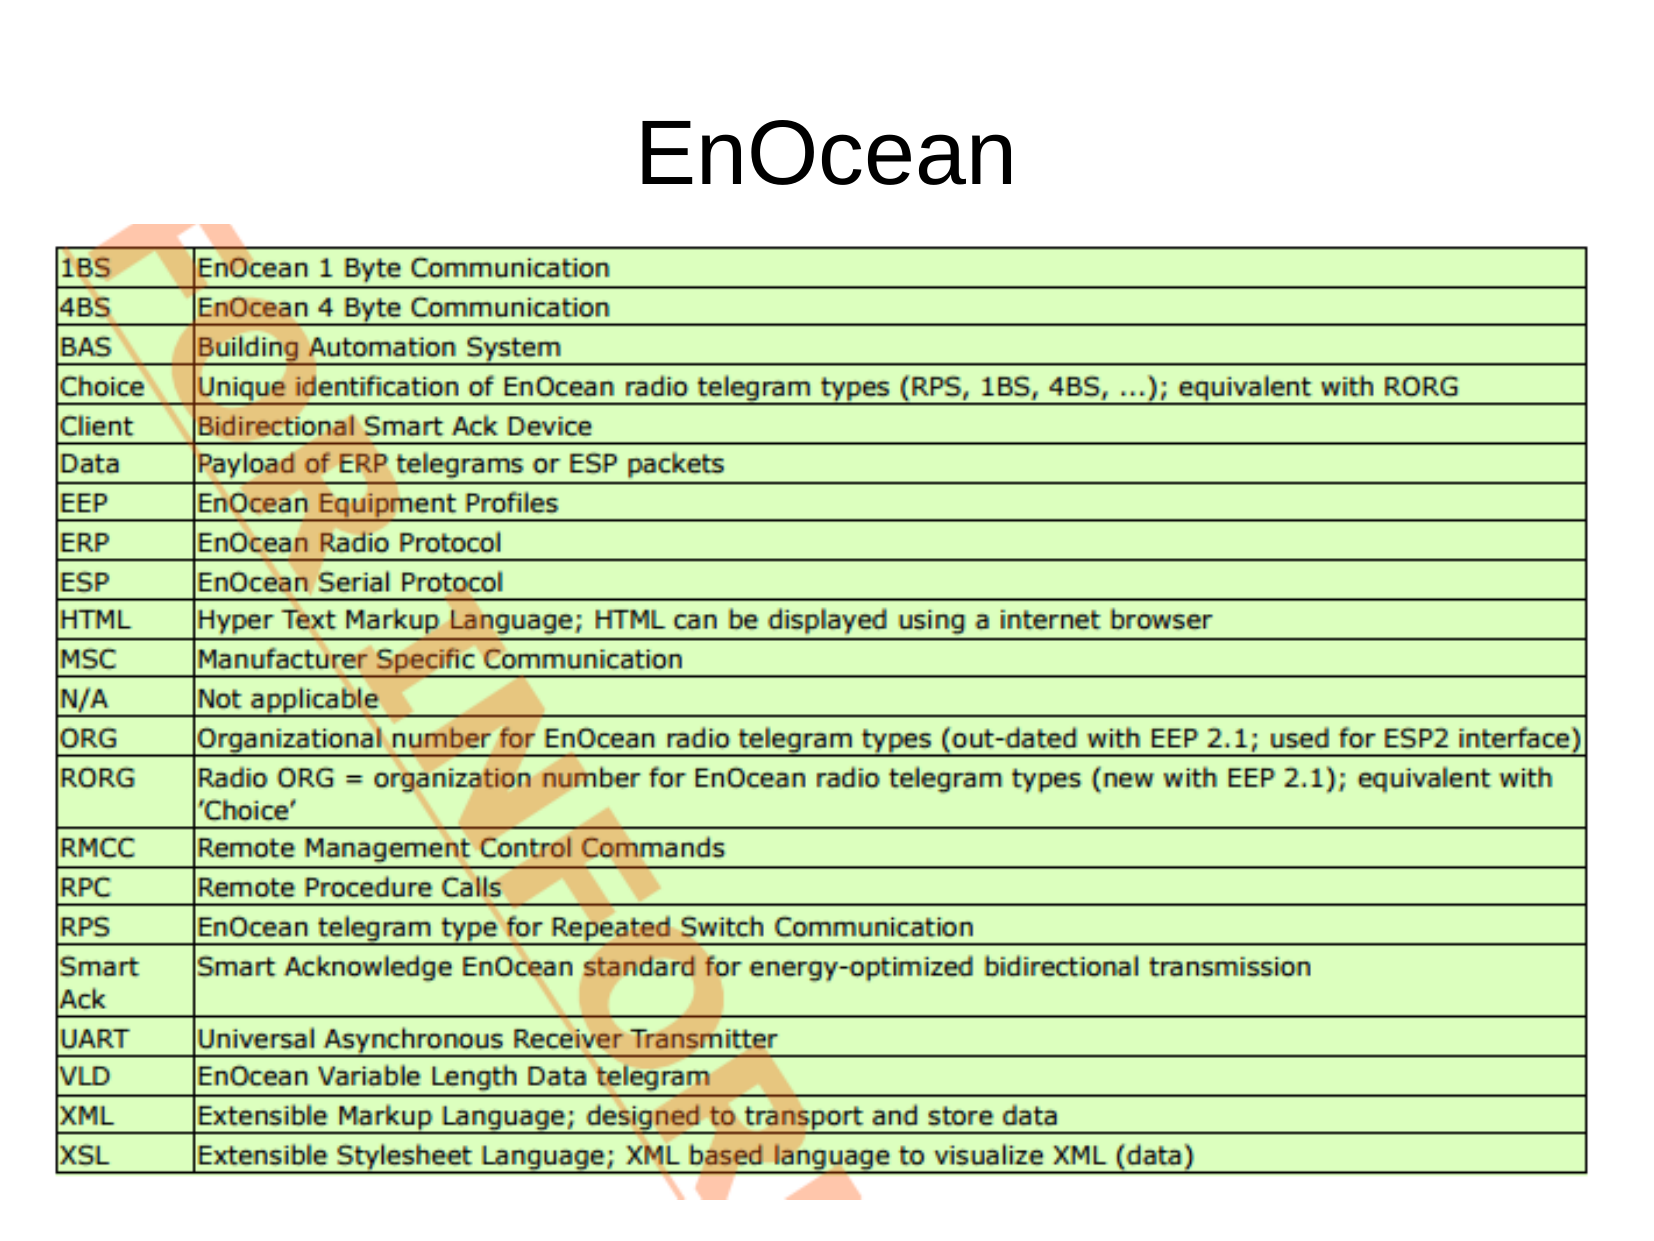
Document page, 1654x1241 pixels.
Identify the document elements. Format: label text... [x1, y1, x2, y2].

title EnOcean [82, 49, 1571, 224]
picture [33, 224, 1616, 1201]
